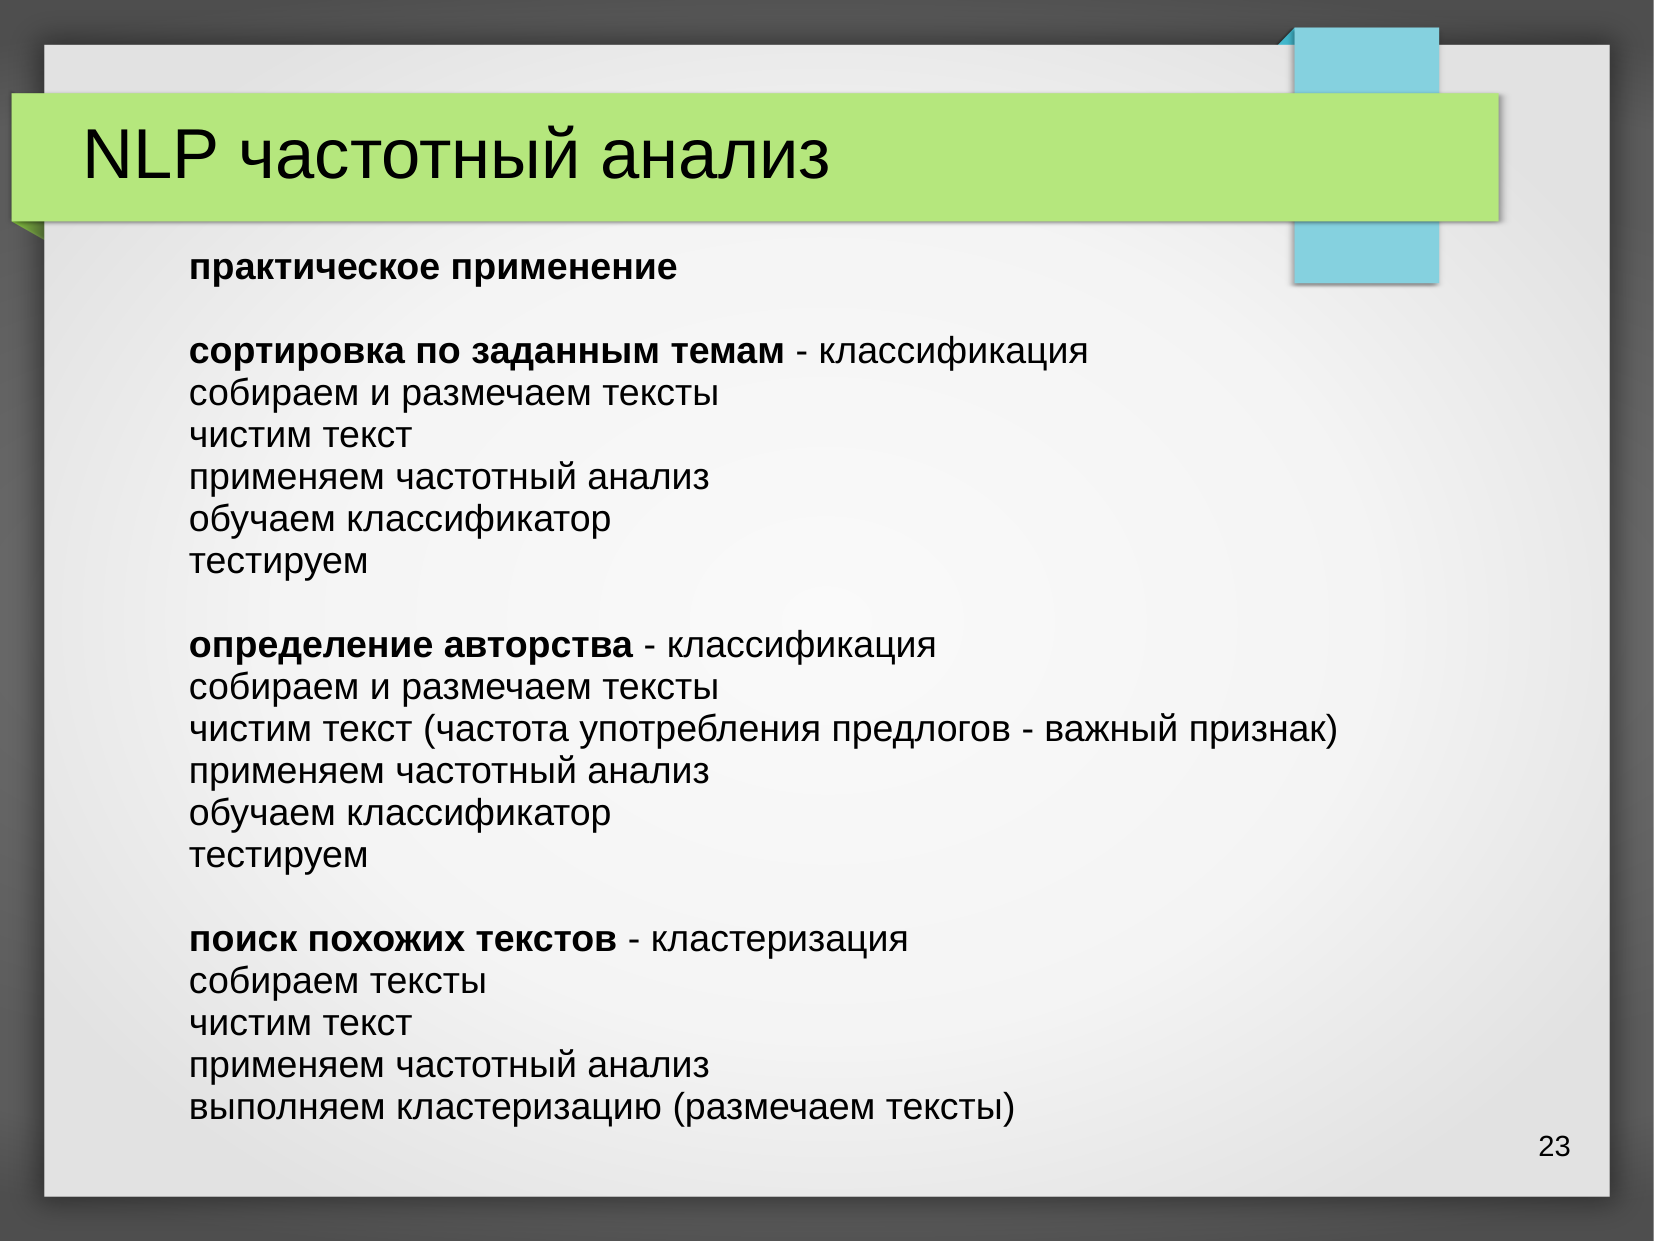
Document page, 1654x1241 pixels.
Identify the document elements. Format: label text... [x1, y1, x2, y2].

text_box практическое применение сортировка по заданным темам - классификация собираем и размечаем тексты чистим текст применяем частотный анализ обучаем классификатор тестируем определение авторства - классификация собираем и размечаем тексты чистим текст (частота употребления предлогов - важный признак) применяем частотный анализ обучаем классификатор тестируем поиск похожих текстов - кластеризация собираем тексты чистим текст применяем частотный анализ выполняем кластеризацию (размечаем тексты) [188, 245, 1477, 1128]
picture [0, 0, 1654, 1241]
title NLP частотный анализ [82, 113, 1406, 194]
